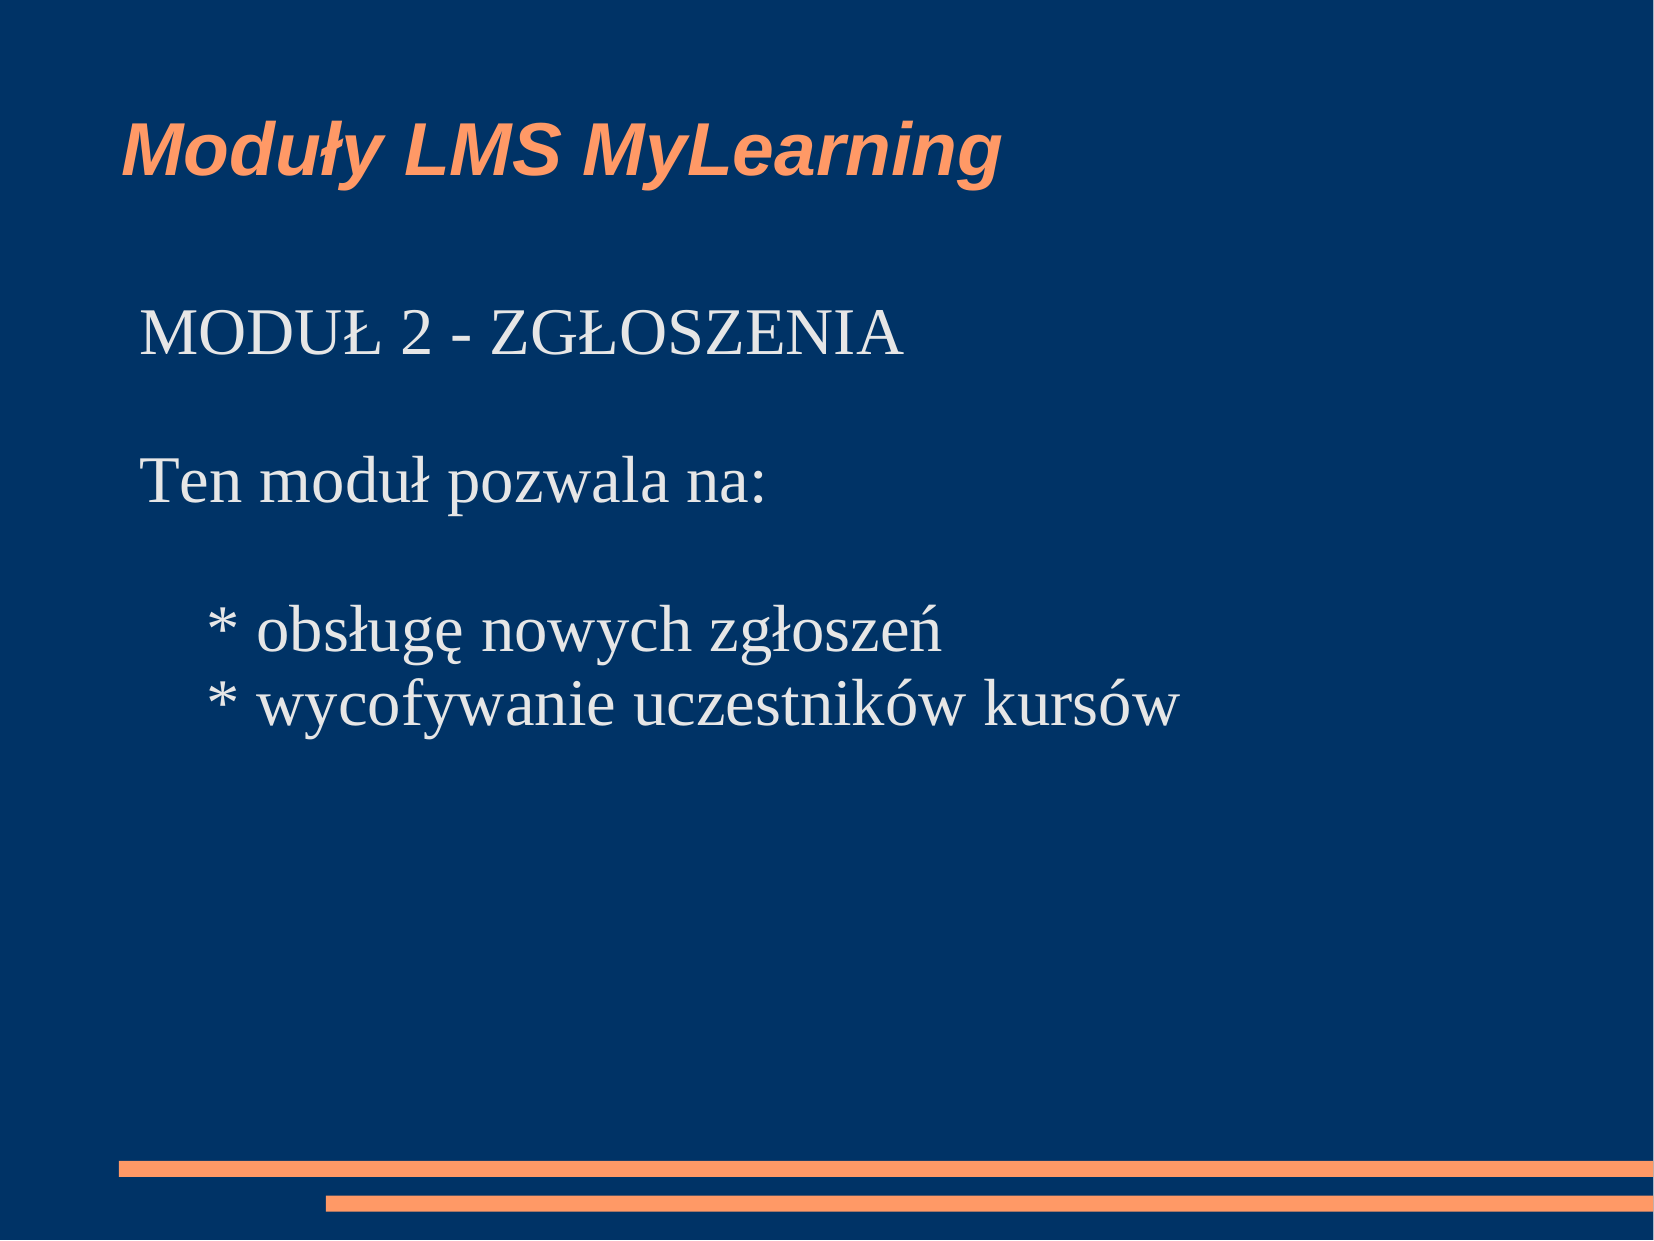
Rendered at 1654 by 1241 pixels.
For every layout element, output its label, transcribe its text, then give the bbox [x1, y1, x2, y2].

list MODUŁ 2 - ZGŁOSZENIA Ten moduł pozwala na: * obsługę nowych zgłoszeń * wycofywanie uczestników kursów [121, 295, 1561, 1118]
title Moduły LMS MyLearning [121, 53, 1534, 247]
